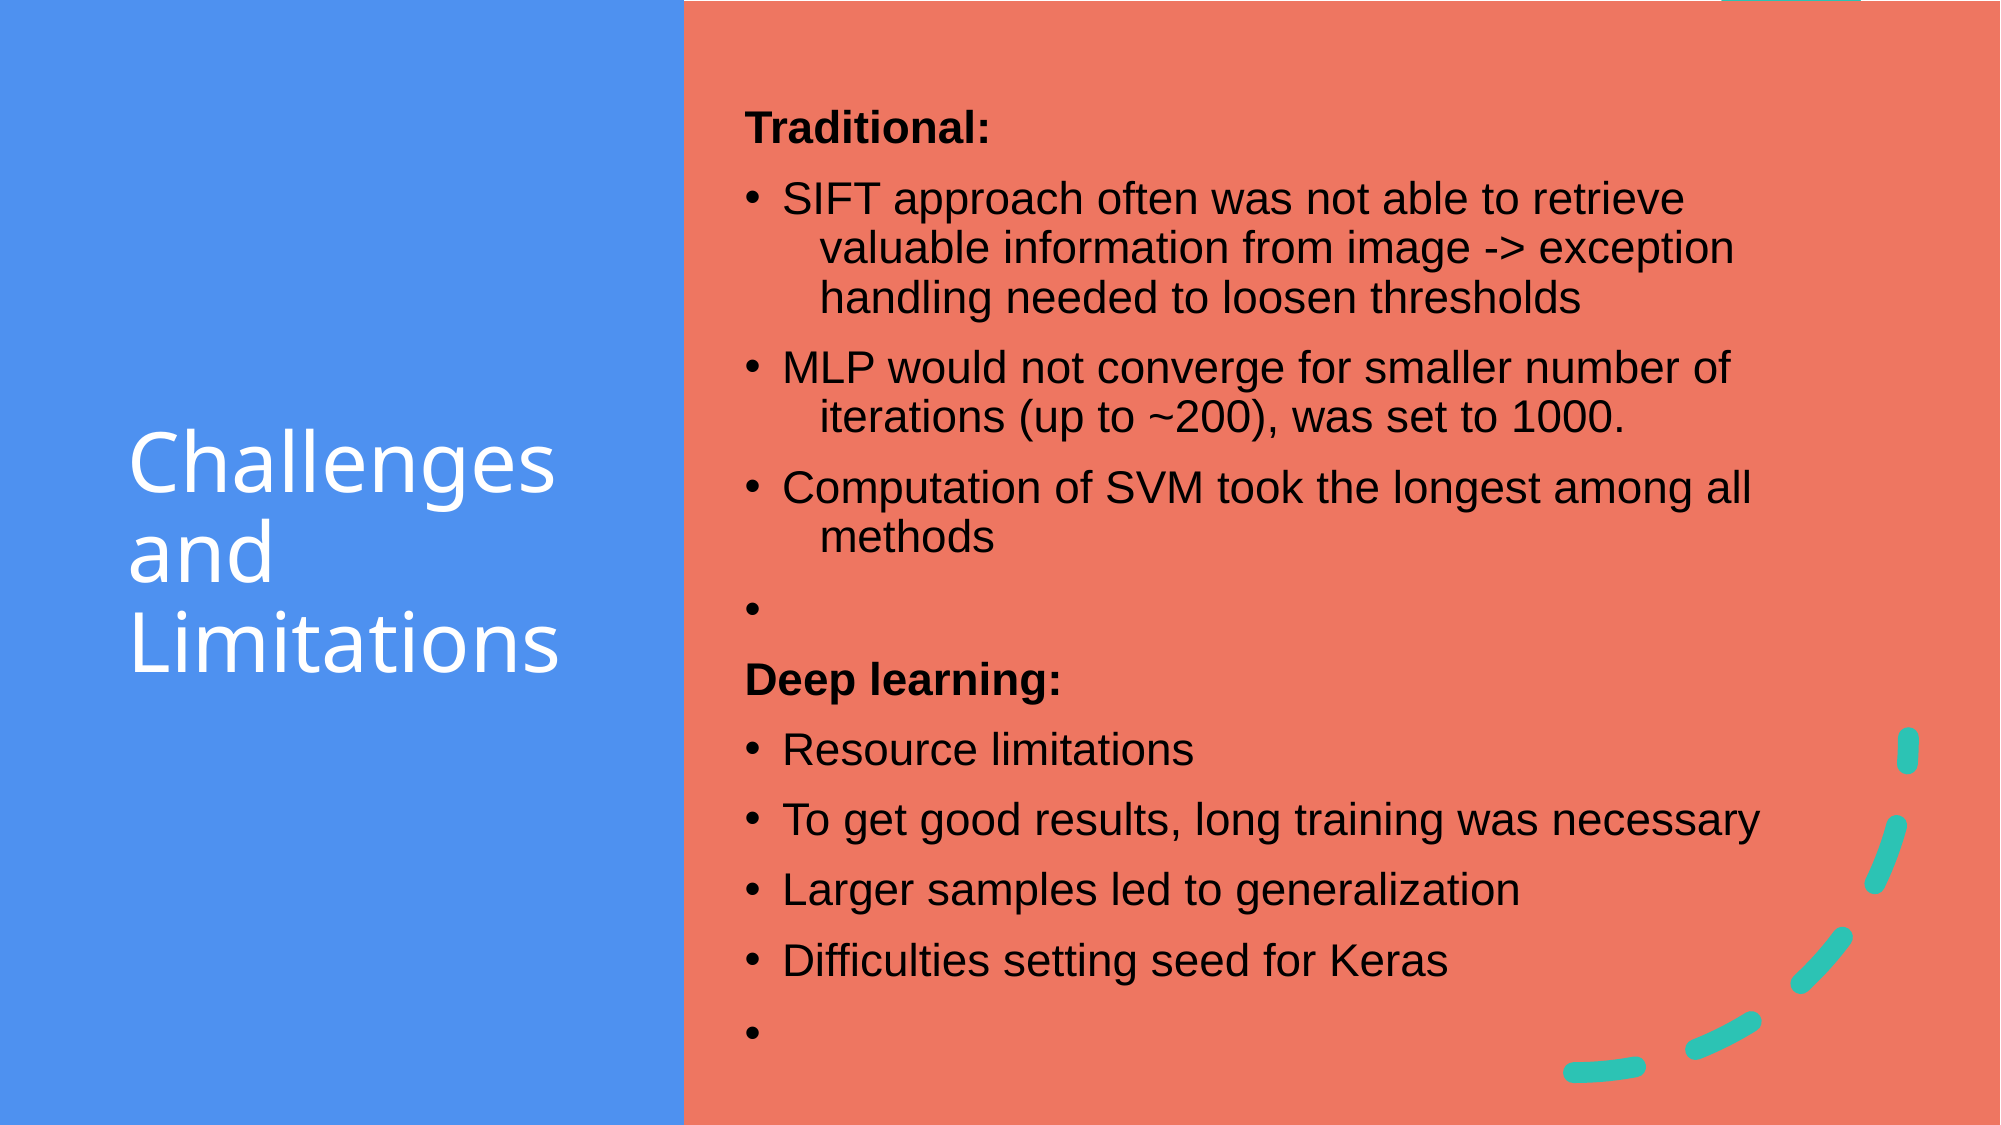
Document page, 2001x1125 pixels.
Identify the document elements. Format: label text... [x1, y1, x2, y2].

title Challenges and Limitations [112, 97, 638, 1014]
list Traditional: SIFT approach often was not able to retrieve valuable information from image -> exception handling needed to loosen thresholds MLP would not converge for smaller number of iterations (up to ~200), was set to 1000. Computation of SVM took the longest among all methods Deep learning: Resource limitations To get good results, long training was necessary Larger samples led to generalization Difficulties setting seed for Keras [729, 97, 1863, 1014]
text_box [0, 0, 2000, 1125]
